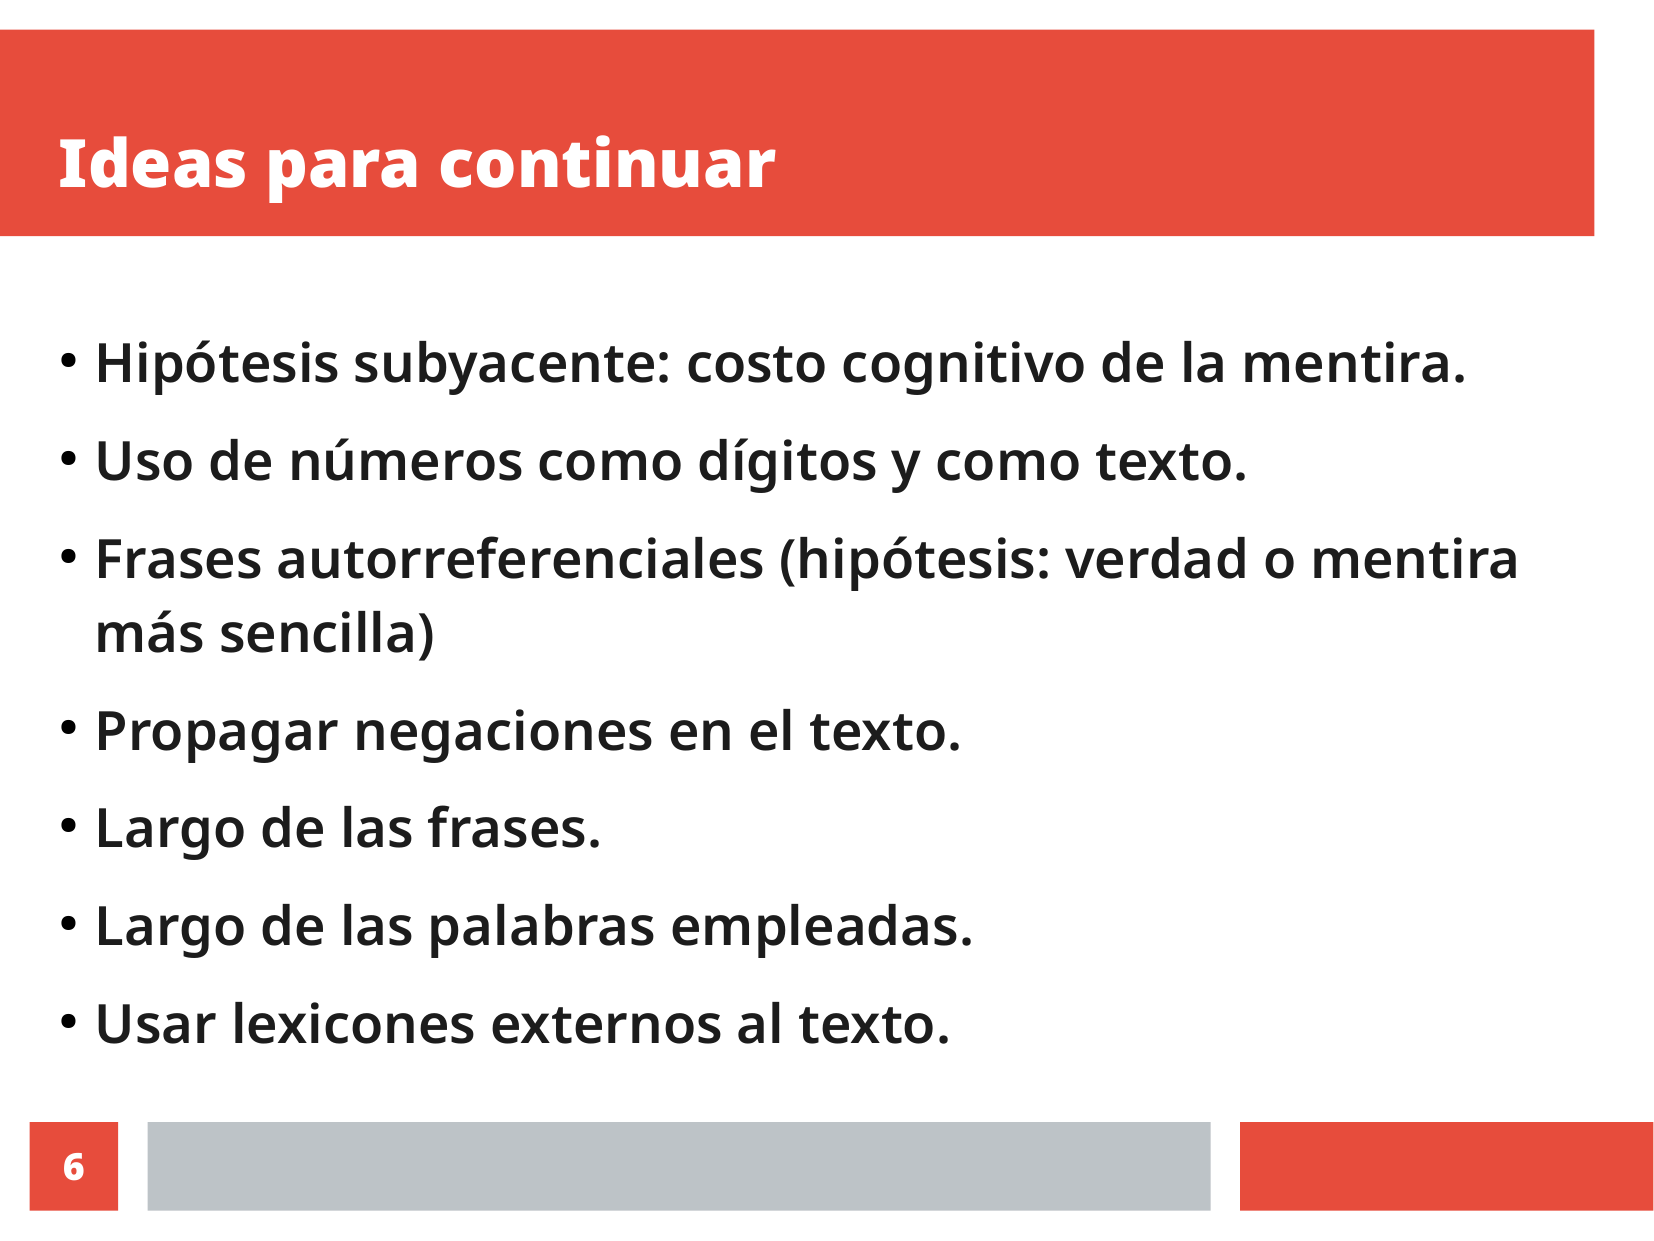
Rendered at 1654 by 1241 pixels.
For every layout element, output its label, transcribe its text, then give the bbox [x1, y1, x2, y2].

list Hipótesis subyacente: costo cognitivo de la mentira. Uso de números como dígitos y como texto. Frases autorreferenciales (hipótesis: verdad o mentira más sencilla) Propagar negaciones en el texto. Largo de las frases. Largo de las palabras empleadas. Usar lexicones externos al texto. [59, 324, 1565, 1093]
title Ideas para continuar [59, 59, 1595, 207]
